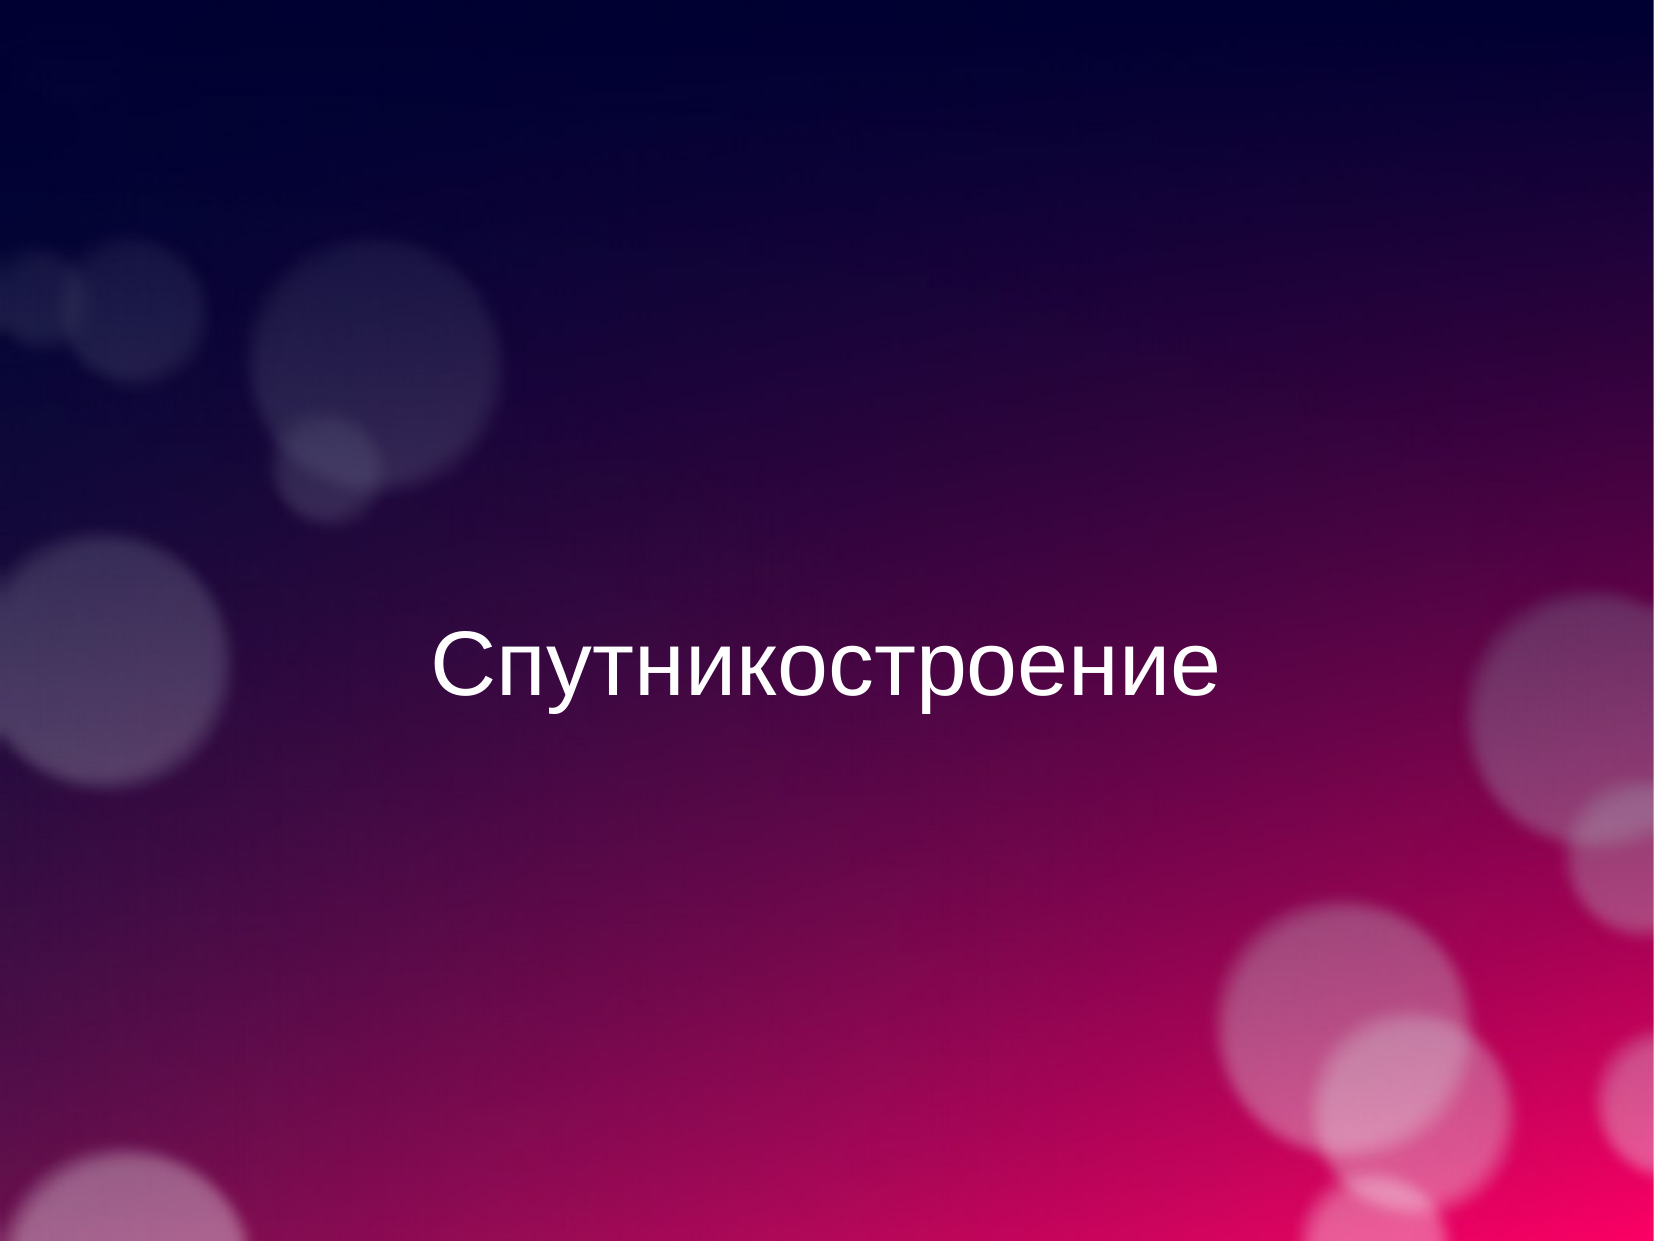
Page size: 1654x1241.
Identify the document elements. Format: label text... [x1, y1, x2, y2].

title Спутникостроение [82, 560, 1571, 768]
picture [0, 0, 1654, 1241]
